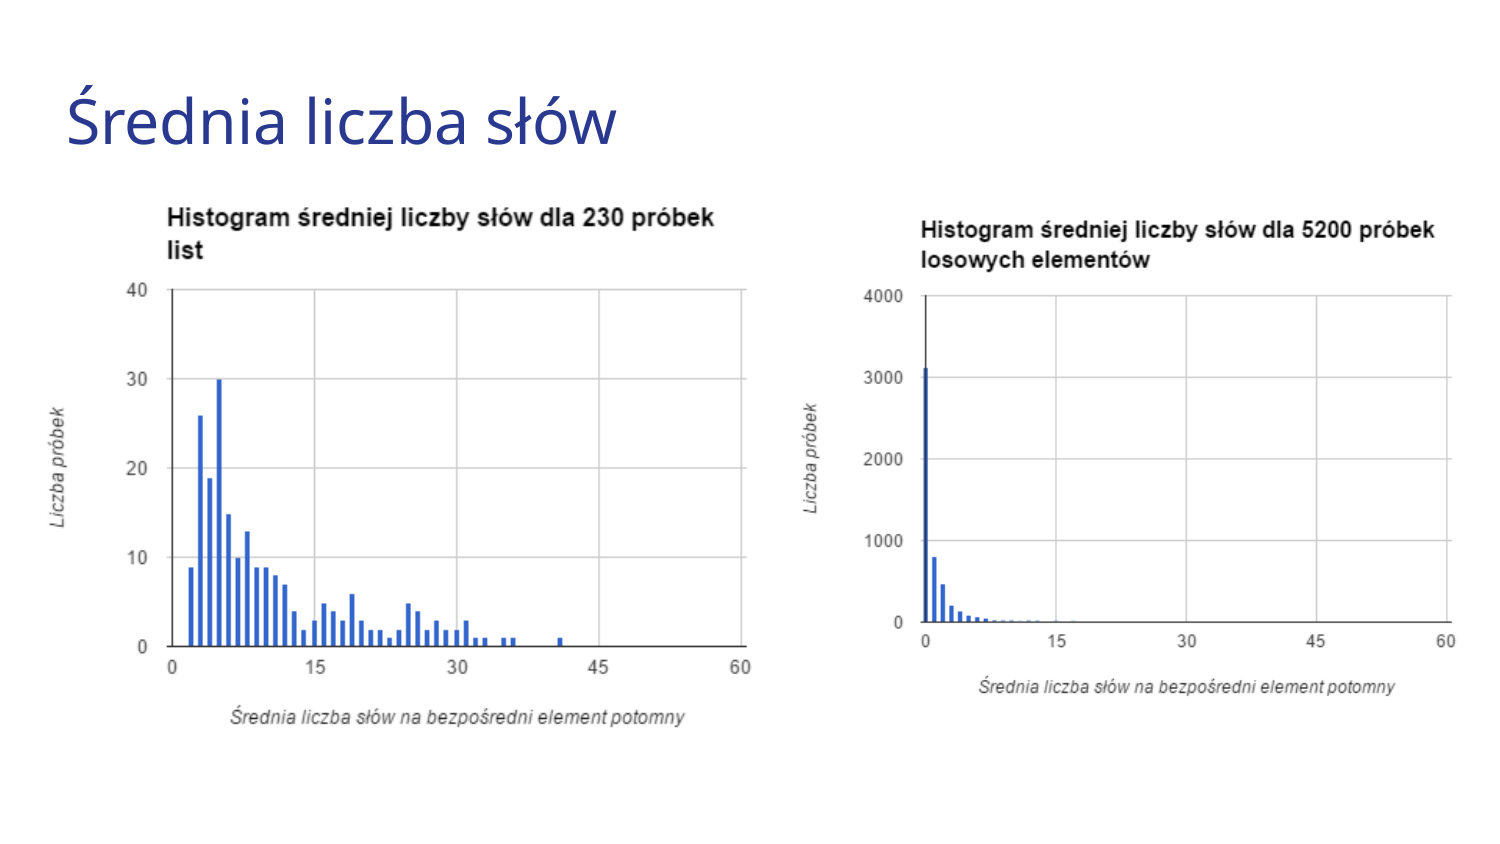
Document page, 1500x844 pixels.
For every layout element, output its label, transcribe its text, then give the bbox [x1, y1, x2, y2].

title Średnia liczba słów [51, 67, 1449, 167]
picture [17, 192, 1475, 743]
